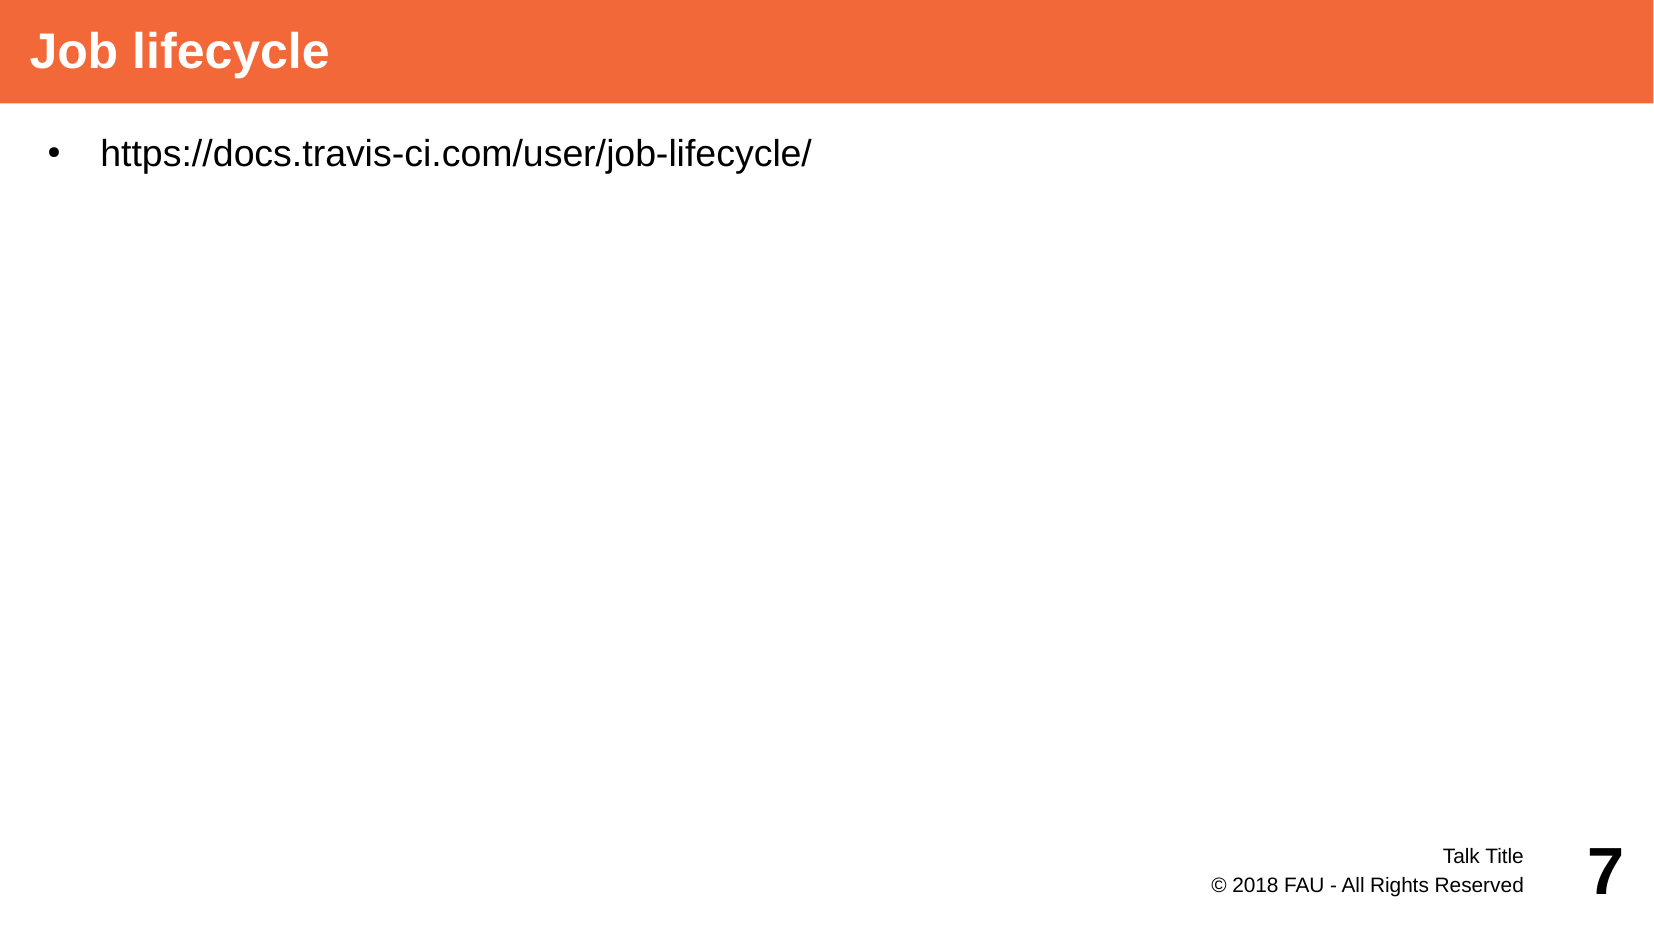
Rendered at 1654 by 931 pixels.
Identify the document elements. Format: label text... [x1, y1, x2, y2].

title Job lifecycle [0, 0, 1654, 104]
list https://docs.travis-ci.com/user/job-lifecycle/ [29, 132, 1625, 813]
